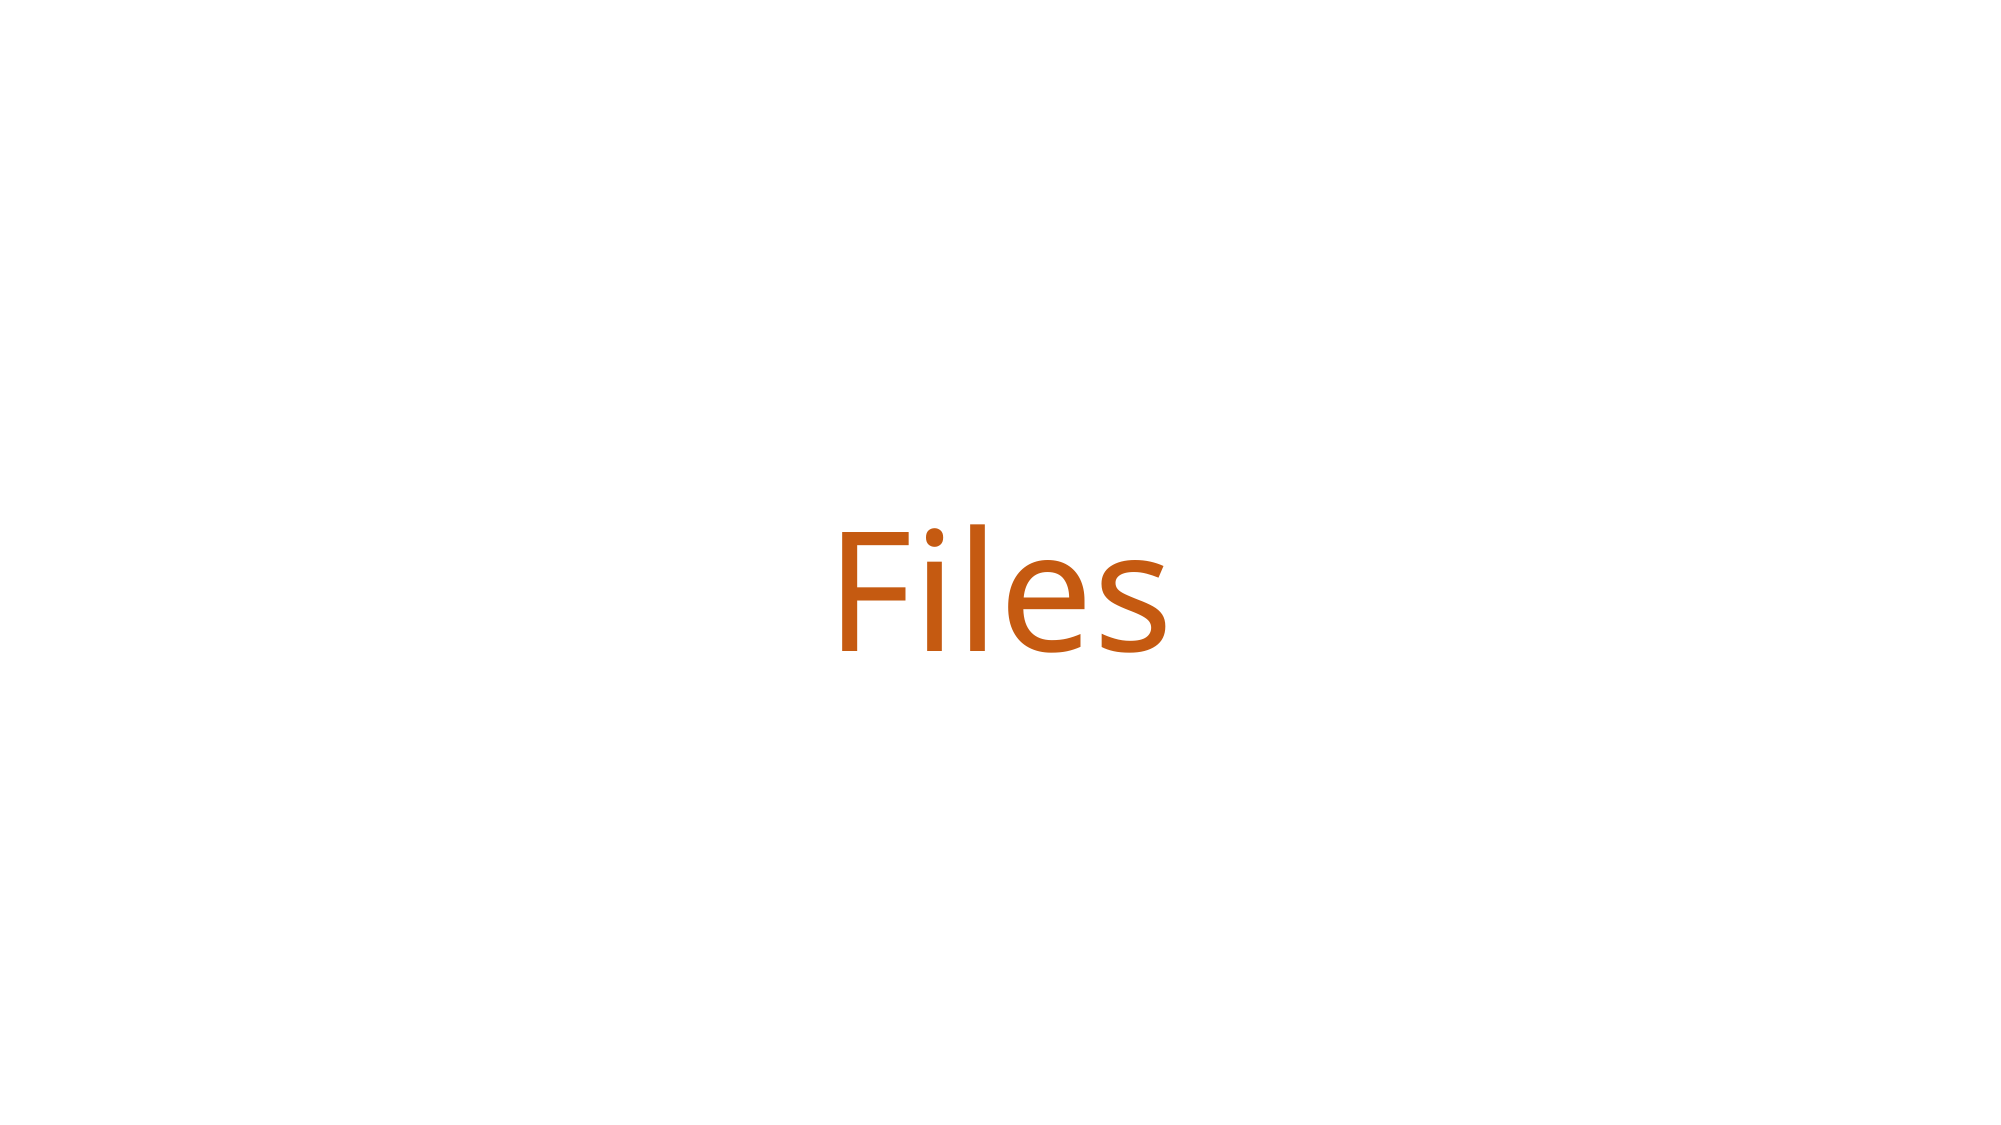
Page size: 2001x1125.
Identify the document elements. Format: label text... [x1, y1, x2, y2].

list Files [137, 299, 1863, 1014]
